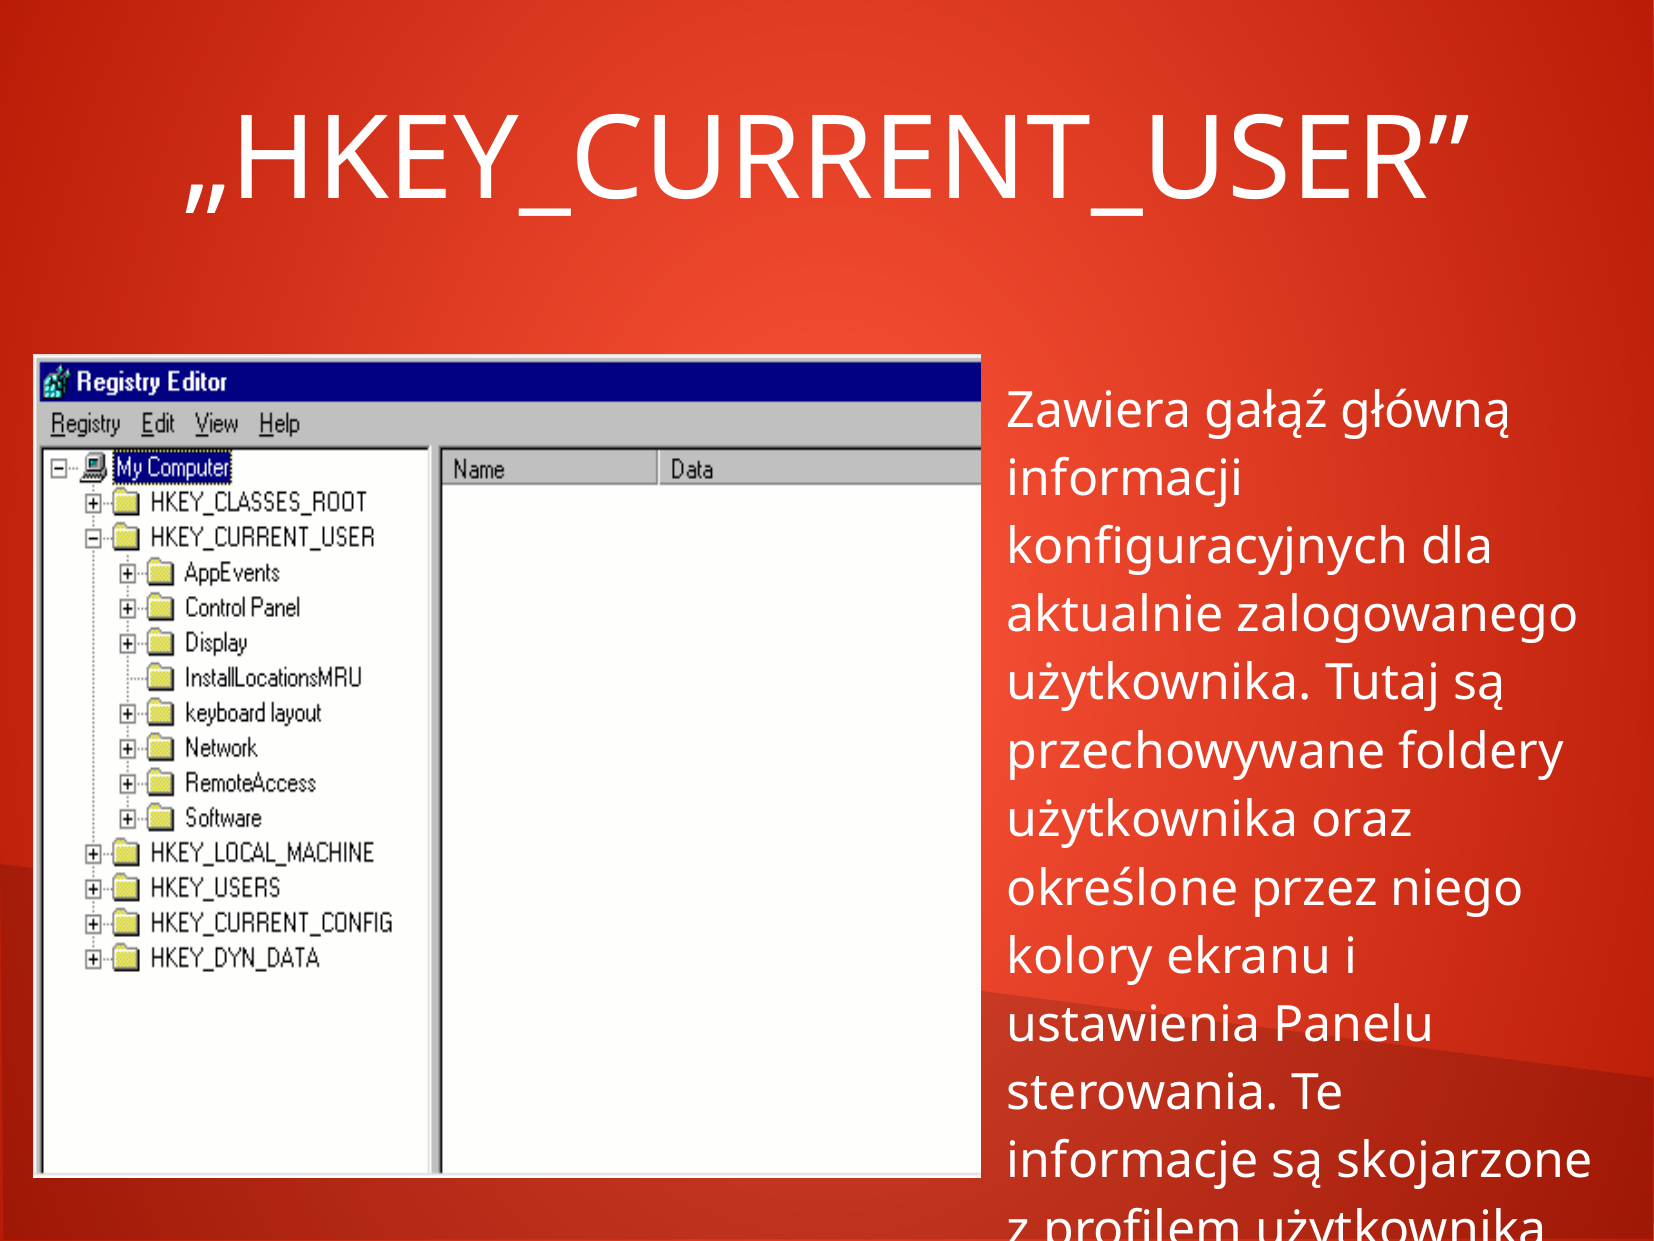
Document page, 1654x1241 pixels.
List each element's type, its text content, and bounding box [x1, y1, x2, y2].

text_box Zawiera gałąź główną informacji konfiguracyjnych dla aktualnie zalogowanego użytkownika. Tutaj są przechowywane foldery użytkownika oraz określone przez niego kolory ekranu i ustawienia Panelu sterowania. Te informacje są skojarzone z profilem użytkownika [992, 366, 1619, 1123]
title „HKEY_CURRENT_USER” [82, 49, 1571, 257]
picture [33, 354, 981, 1178]
